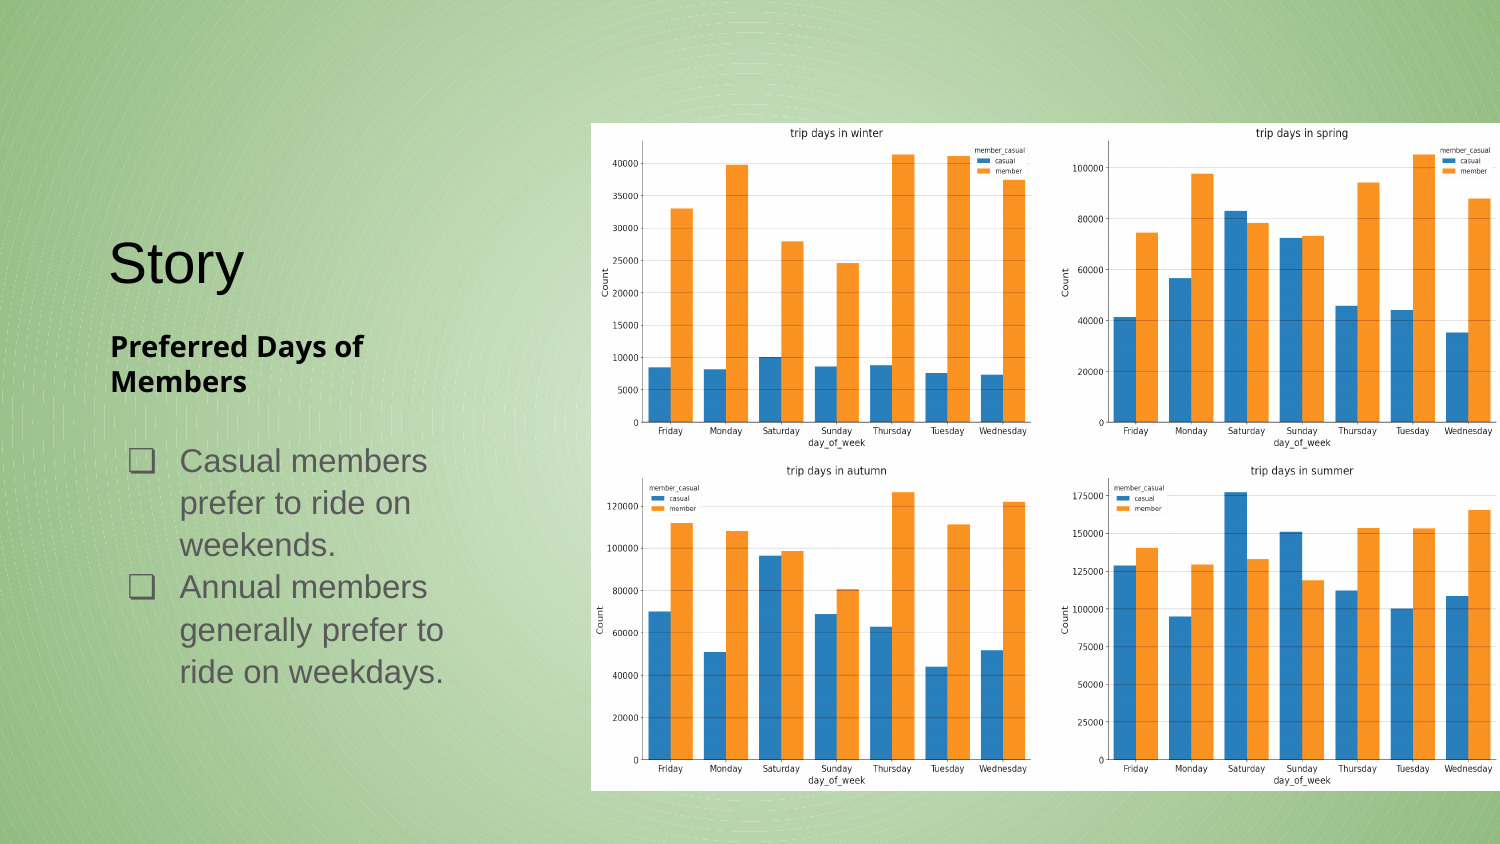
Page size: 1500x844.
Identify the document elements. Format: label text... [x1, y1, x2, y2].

title Story [93, 216, 427, 314]
list Casual members prefer to ride on weekends. Annual members generally prefer to ride on weekdays. [93, 421, 480, 791]
picture [591, 123, 1500, 791]
text_box Preferred Days of Members [95, 313, 495, 410]
